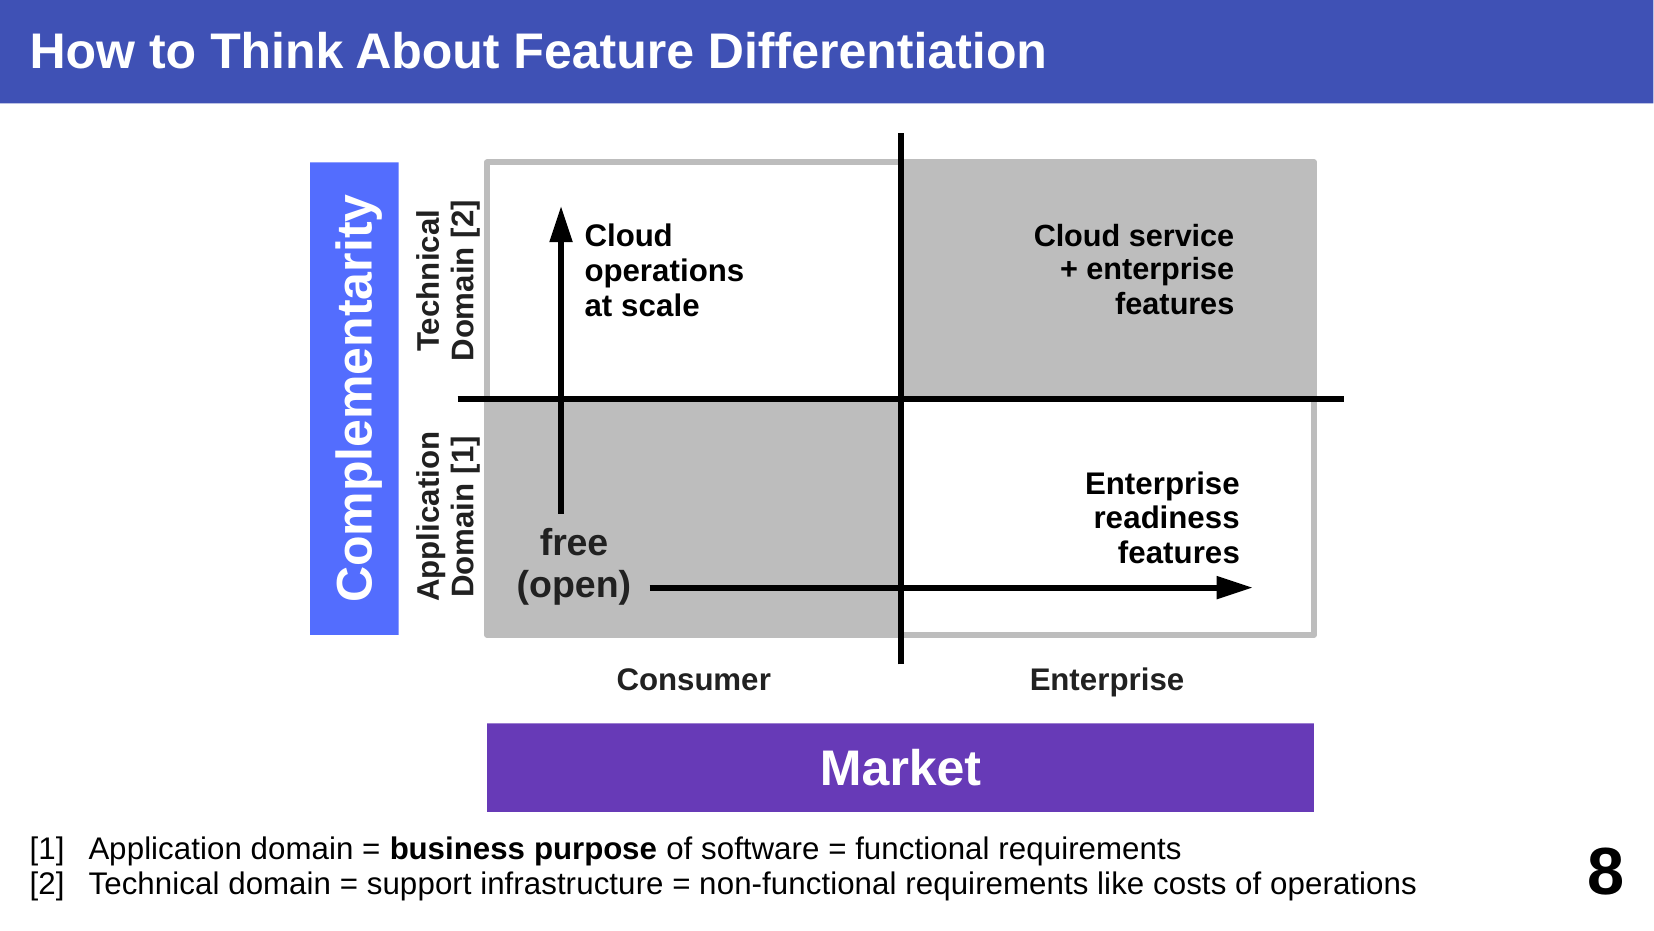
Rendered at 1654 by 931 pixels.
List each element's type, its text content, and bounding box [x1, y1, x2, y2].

text_box Cloud operations at scale [561, 206, 798, 335]
text_box [1] Application domain = business purpose of software = functional requirements [2] Technical domain = support infrastructure = non-functional requirements like costs of operations [0, 812, 1536, 931]
text_box Consumer [487, 638, 900, 723]
text_box Complementarity [310, 162, 399, 635]
text_box free (open) [490, 402, 898, 632]
text_box Enterprise [900, 638, 1314, 723]
text_box [490, 165, 898, 396]
text_box Cloud service + enterprise features [1009, 206, 1247, 335]
text_box Market [487, 723, 1314, 812]
text_box [904, 165, 1311, 396]
text_box Technical Domain [2] [399, 162, 484, 399]
title How to Think About Feature Differentiation [0, 0, 1654, 104]
text_box Application Domain [1] [399, 399, 484, 635]
text_box [904, 402, 1311, 632]
